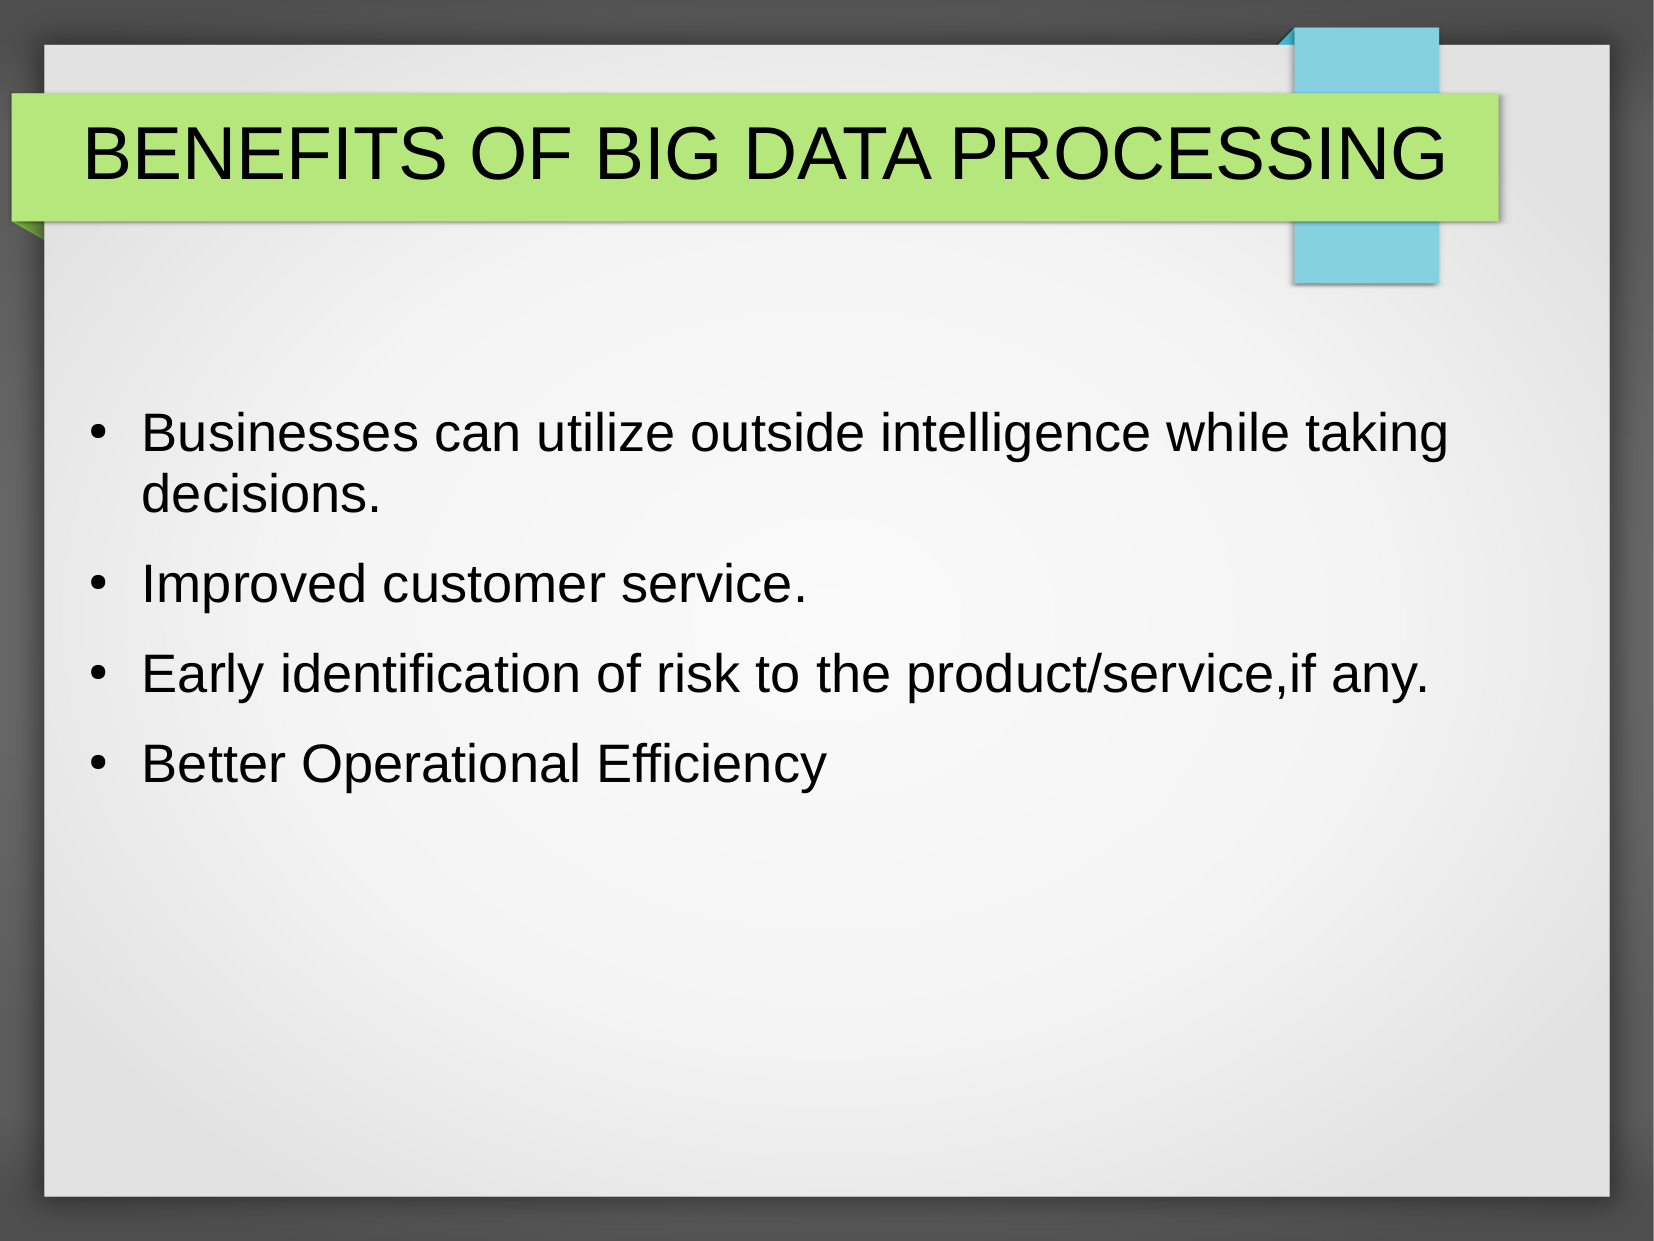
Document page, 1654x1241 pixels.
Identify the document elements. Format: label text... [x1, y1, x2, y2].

title BENEFITS OF BIG DATA PROCESSING [82, 69, 1477, 238]
list Businesses can utilize outside intelligence while taking decisions. Improved customer service. Early identification of risk to the product/service,if any. Better Operational Efficiency [70, 402, 1560, 1123]
picture [0, 0, 1654, 1241]
